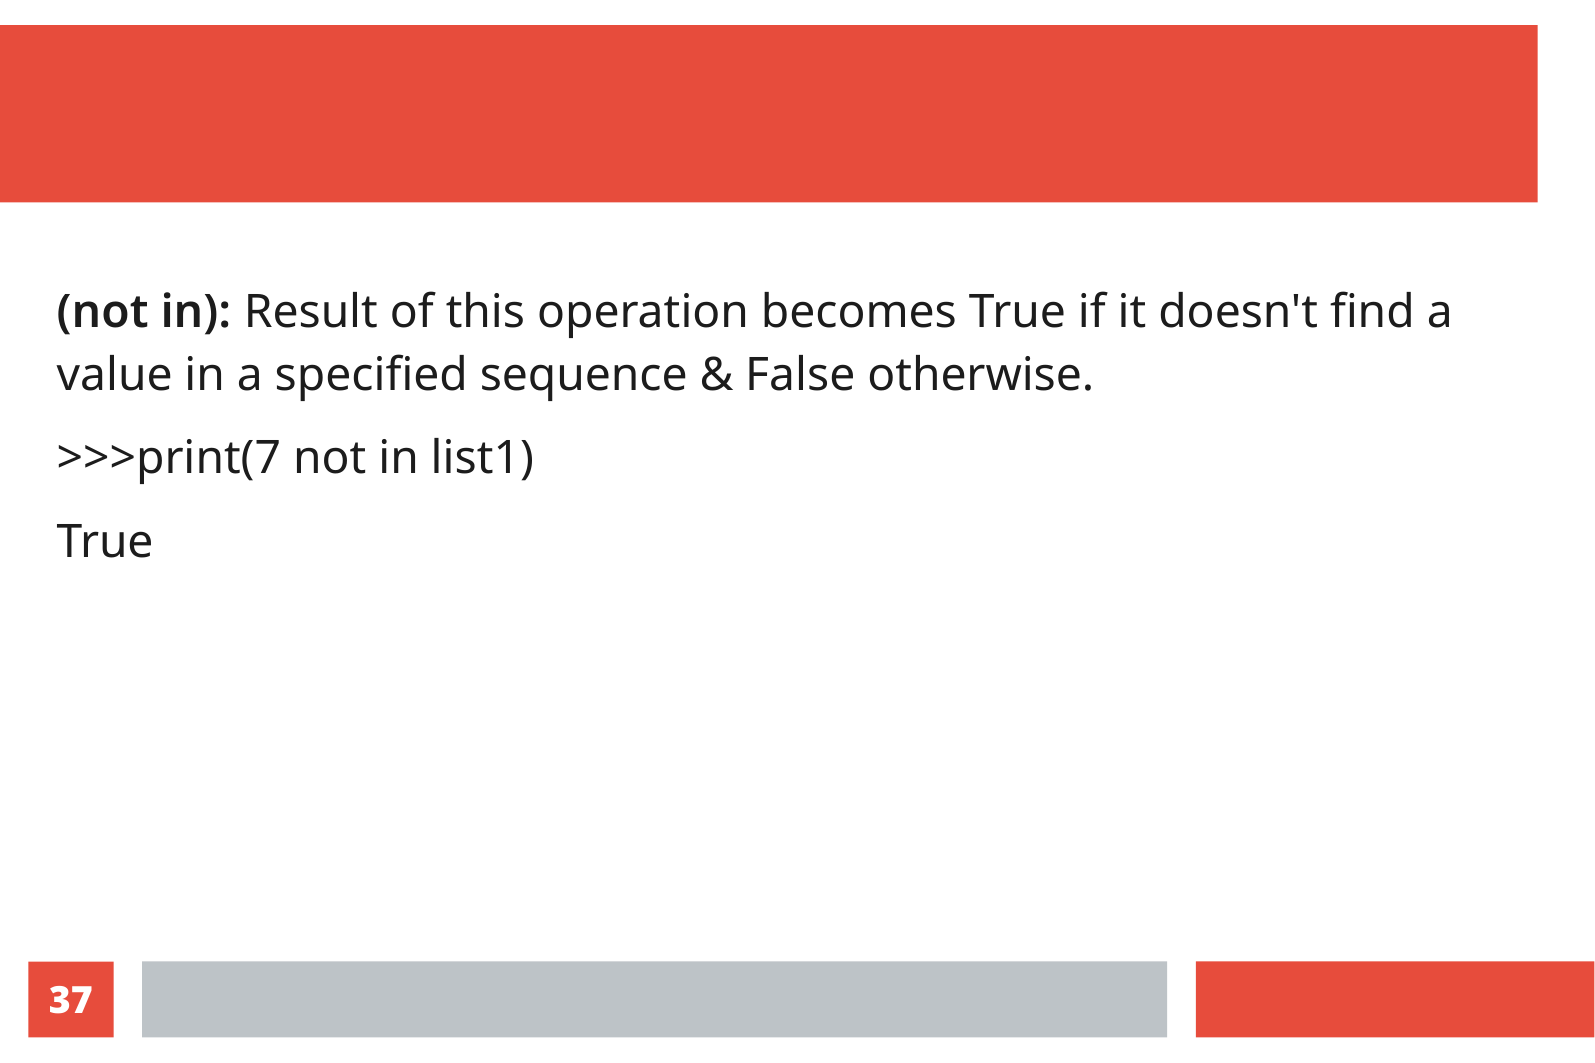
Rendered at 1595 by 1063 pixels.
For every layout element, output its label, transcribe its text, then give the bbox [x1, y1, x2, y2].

list (not in): Result of this operation becomes True if it doesn't find a value in a specified sequence & False otherwise. >>>print(7 not in list1) True [56, 278, 1509, 937]
